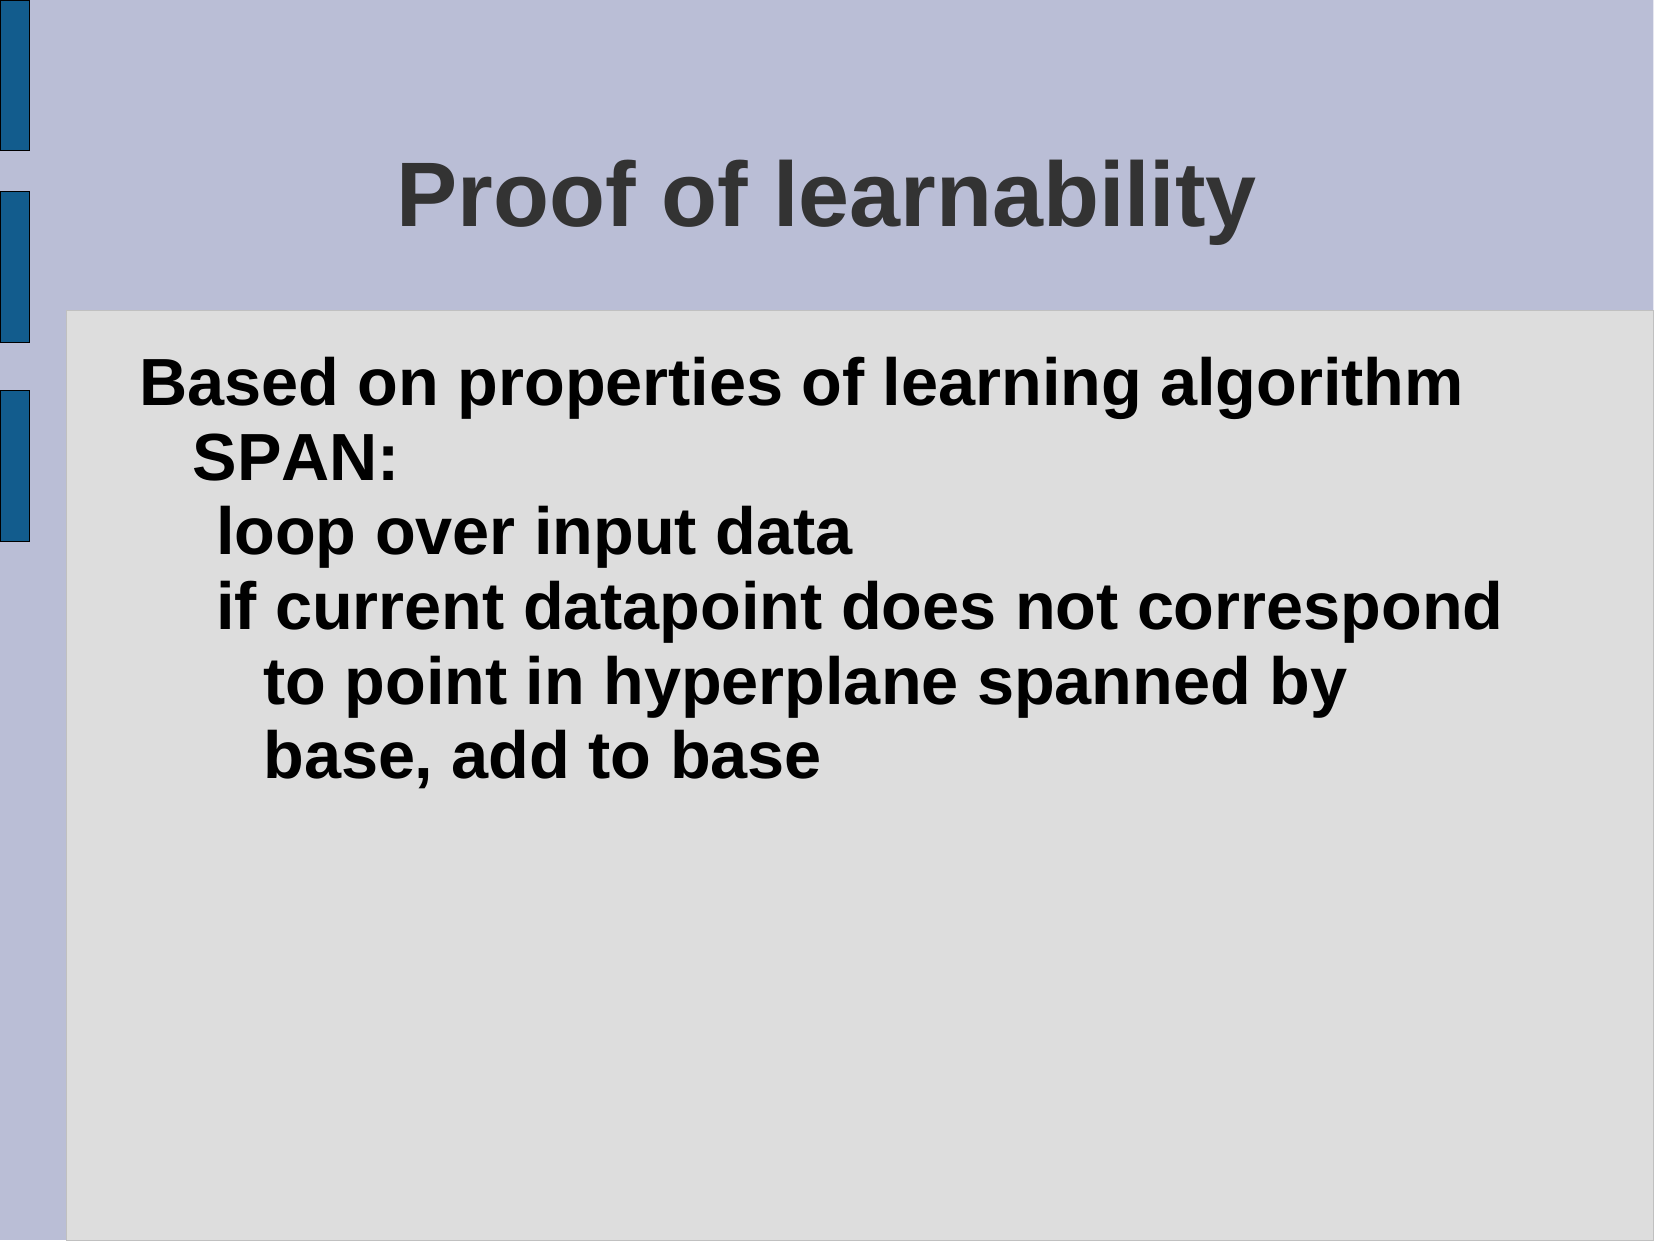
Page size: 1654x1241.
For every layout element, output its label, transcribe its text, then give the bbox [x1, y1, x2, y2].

list Based on properties of learning algorithm SPAN: loop over input data if current datapoint does not correspond to point in hyperplane spanned by base, add to base [121, 344, 1534, 1127]
title Proof of learnability [121, 91, 1534, 299]
